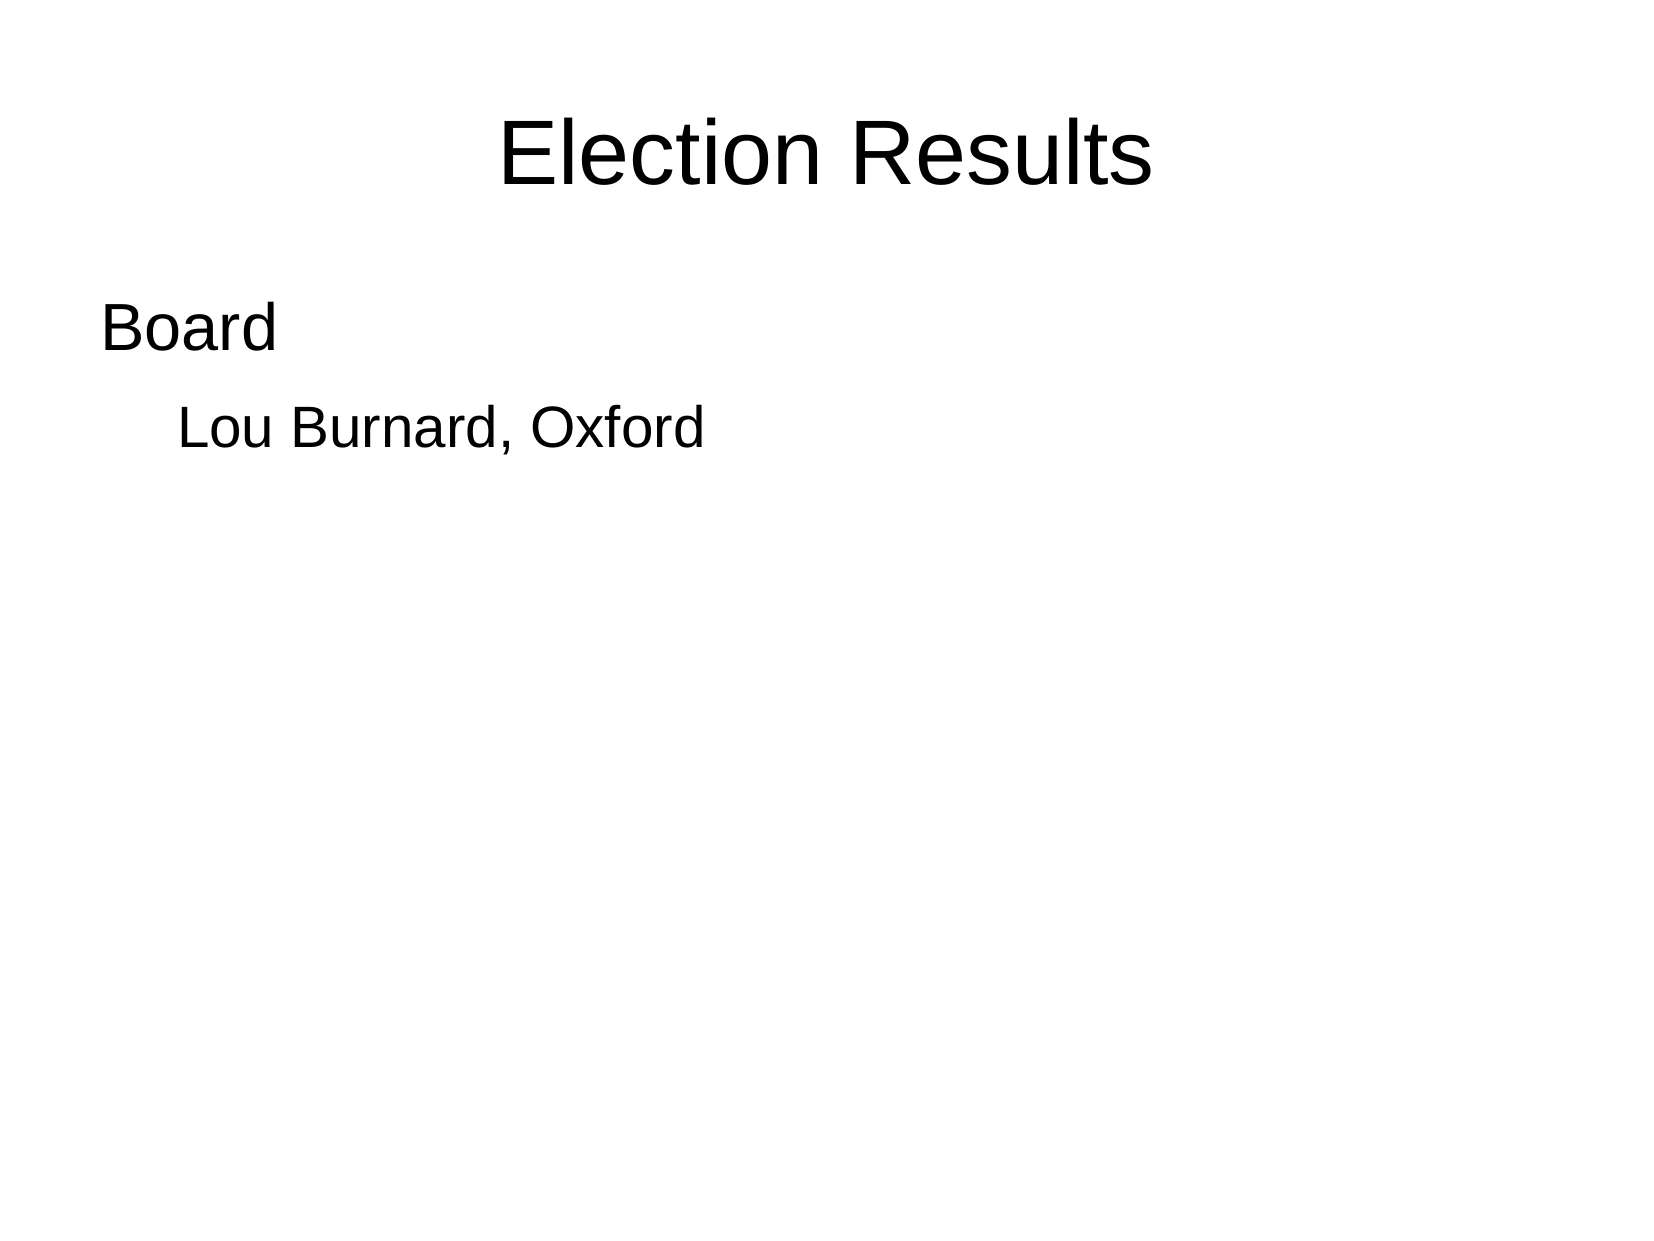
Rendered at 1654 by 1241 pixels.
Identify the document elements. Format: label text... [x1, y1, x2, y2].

list Board Lou Burnard, Oxford [82, 290, 1571, 1094]
title Election Results [82, 49, 1571, 257]
